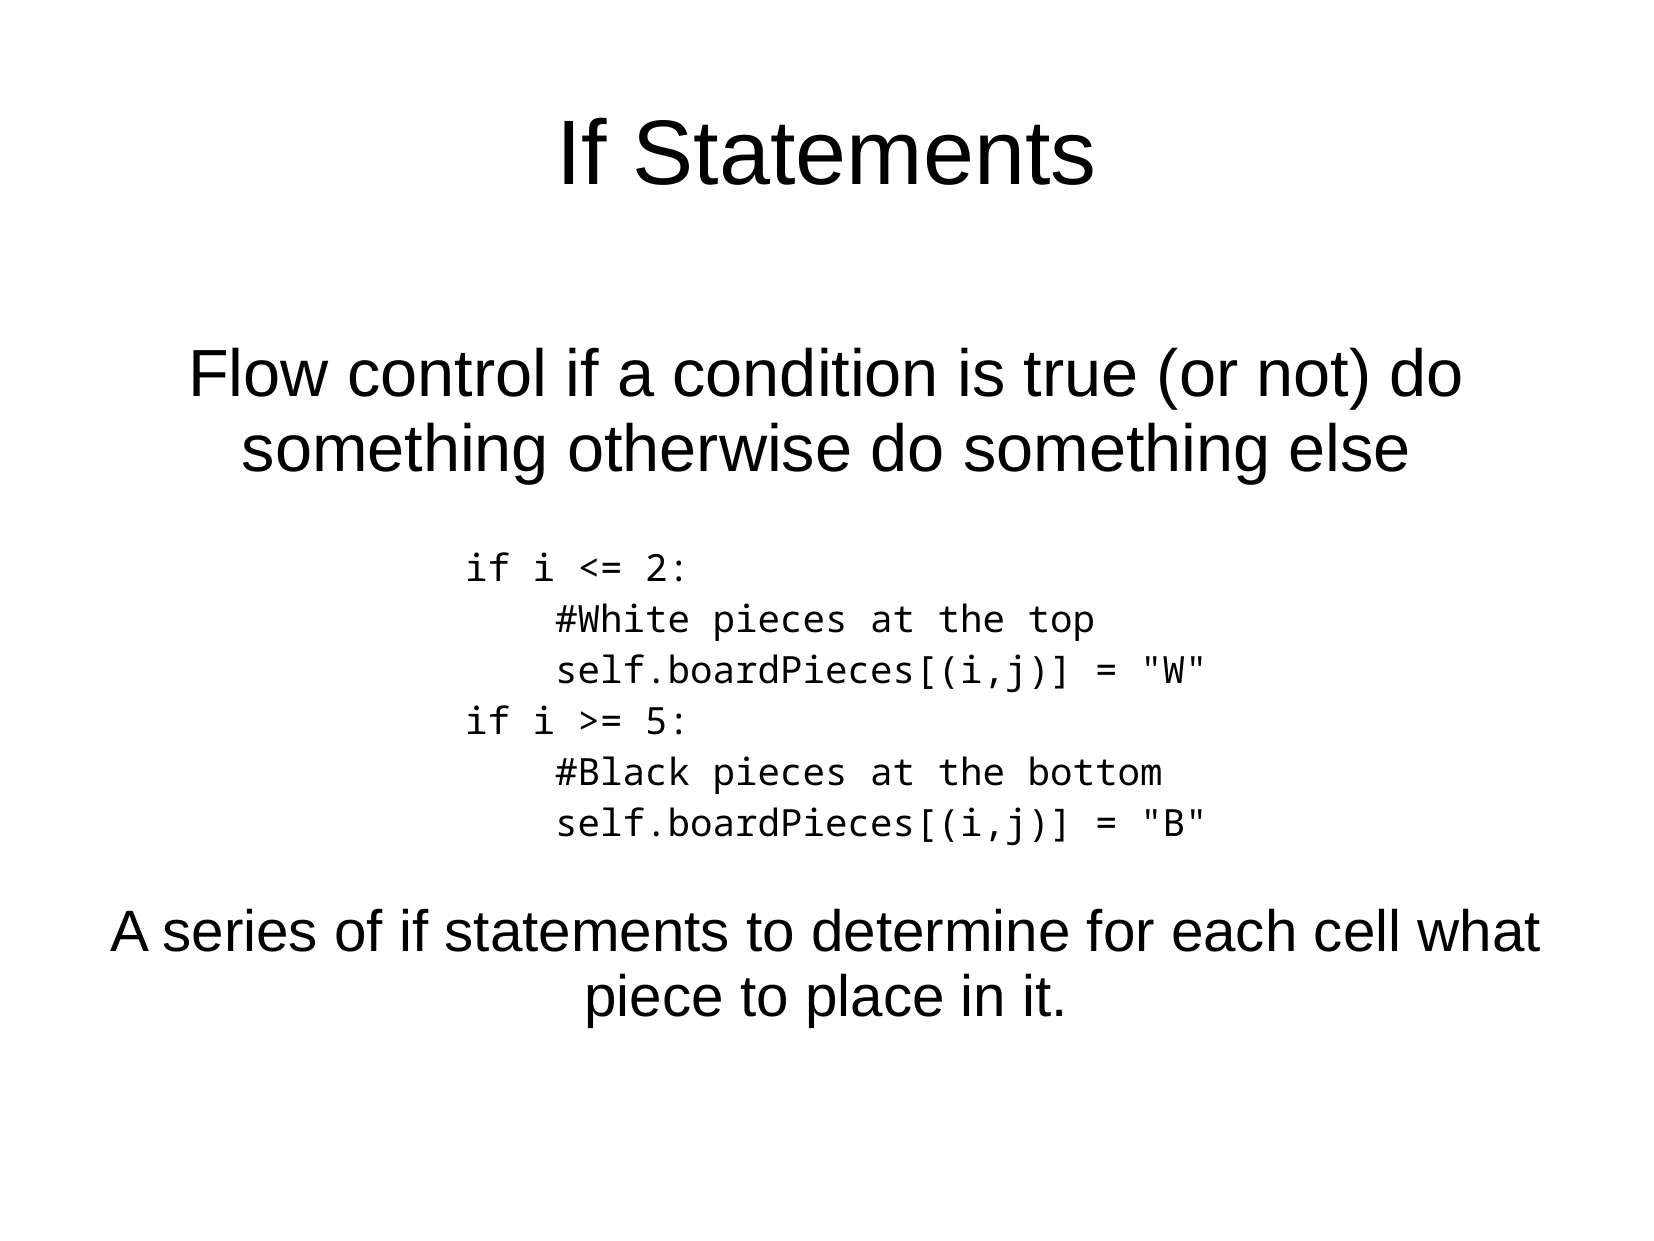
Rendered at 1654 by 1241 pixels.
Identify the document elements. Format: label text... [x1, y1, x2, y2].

subtitle Flow control if a condition is true (or not) do something otherwise do something else if i <= 2: #White pieces at the top self.boardPieces[(i,j)] = "W" if i >= 5: #Black pieces at the bottom self.boardPieces[(i,j)] = "B" A series of if statements to determine for each cell what piece to place in it. [82, 322, 1571, 1042]
title If Statements [82, 49, 1571, 257]
